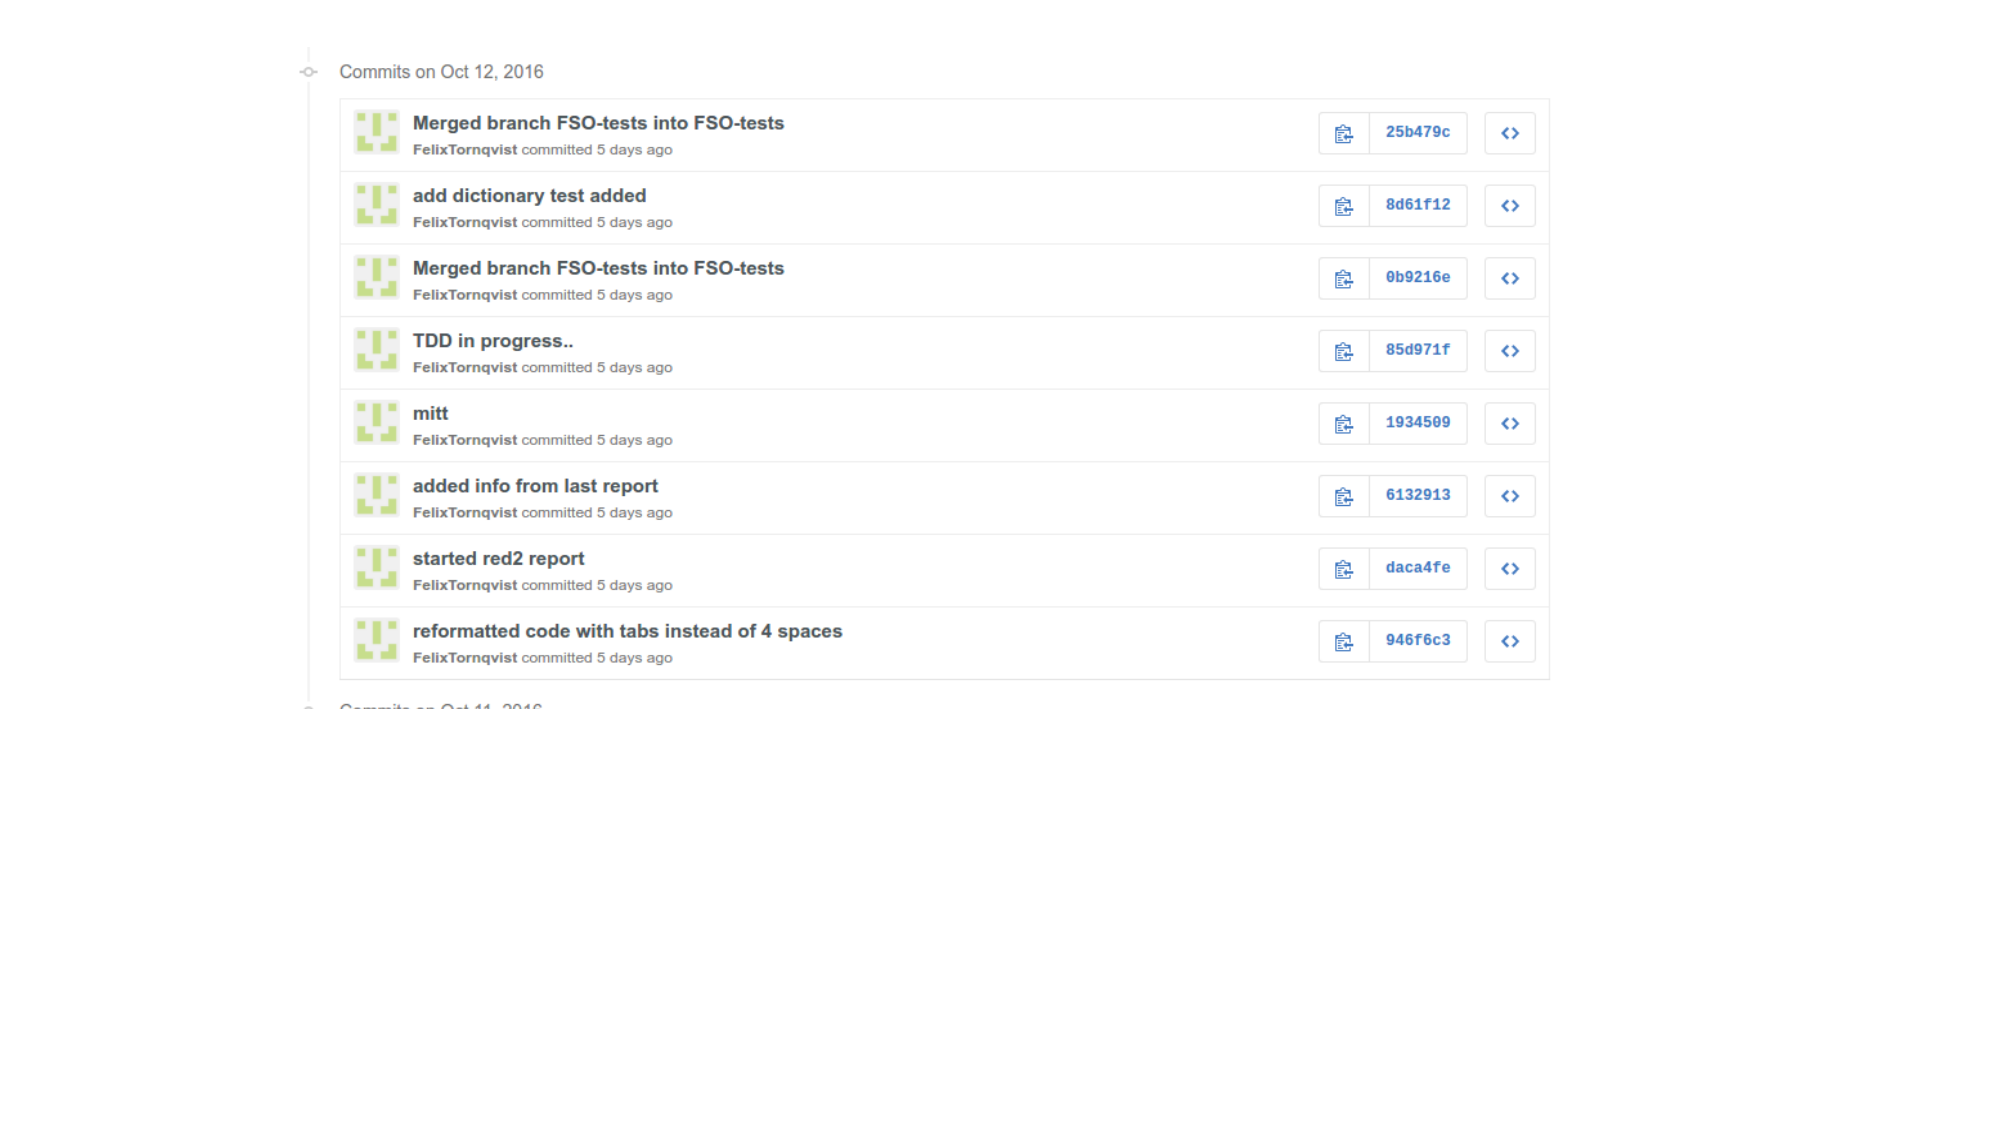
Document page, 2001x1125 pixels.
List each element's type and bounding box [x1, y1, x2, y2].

picture [283, 47, 1576, 709]
